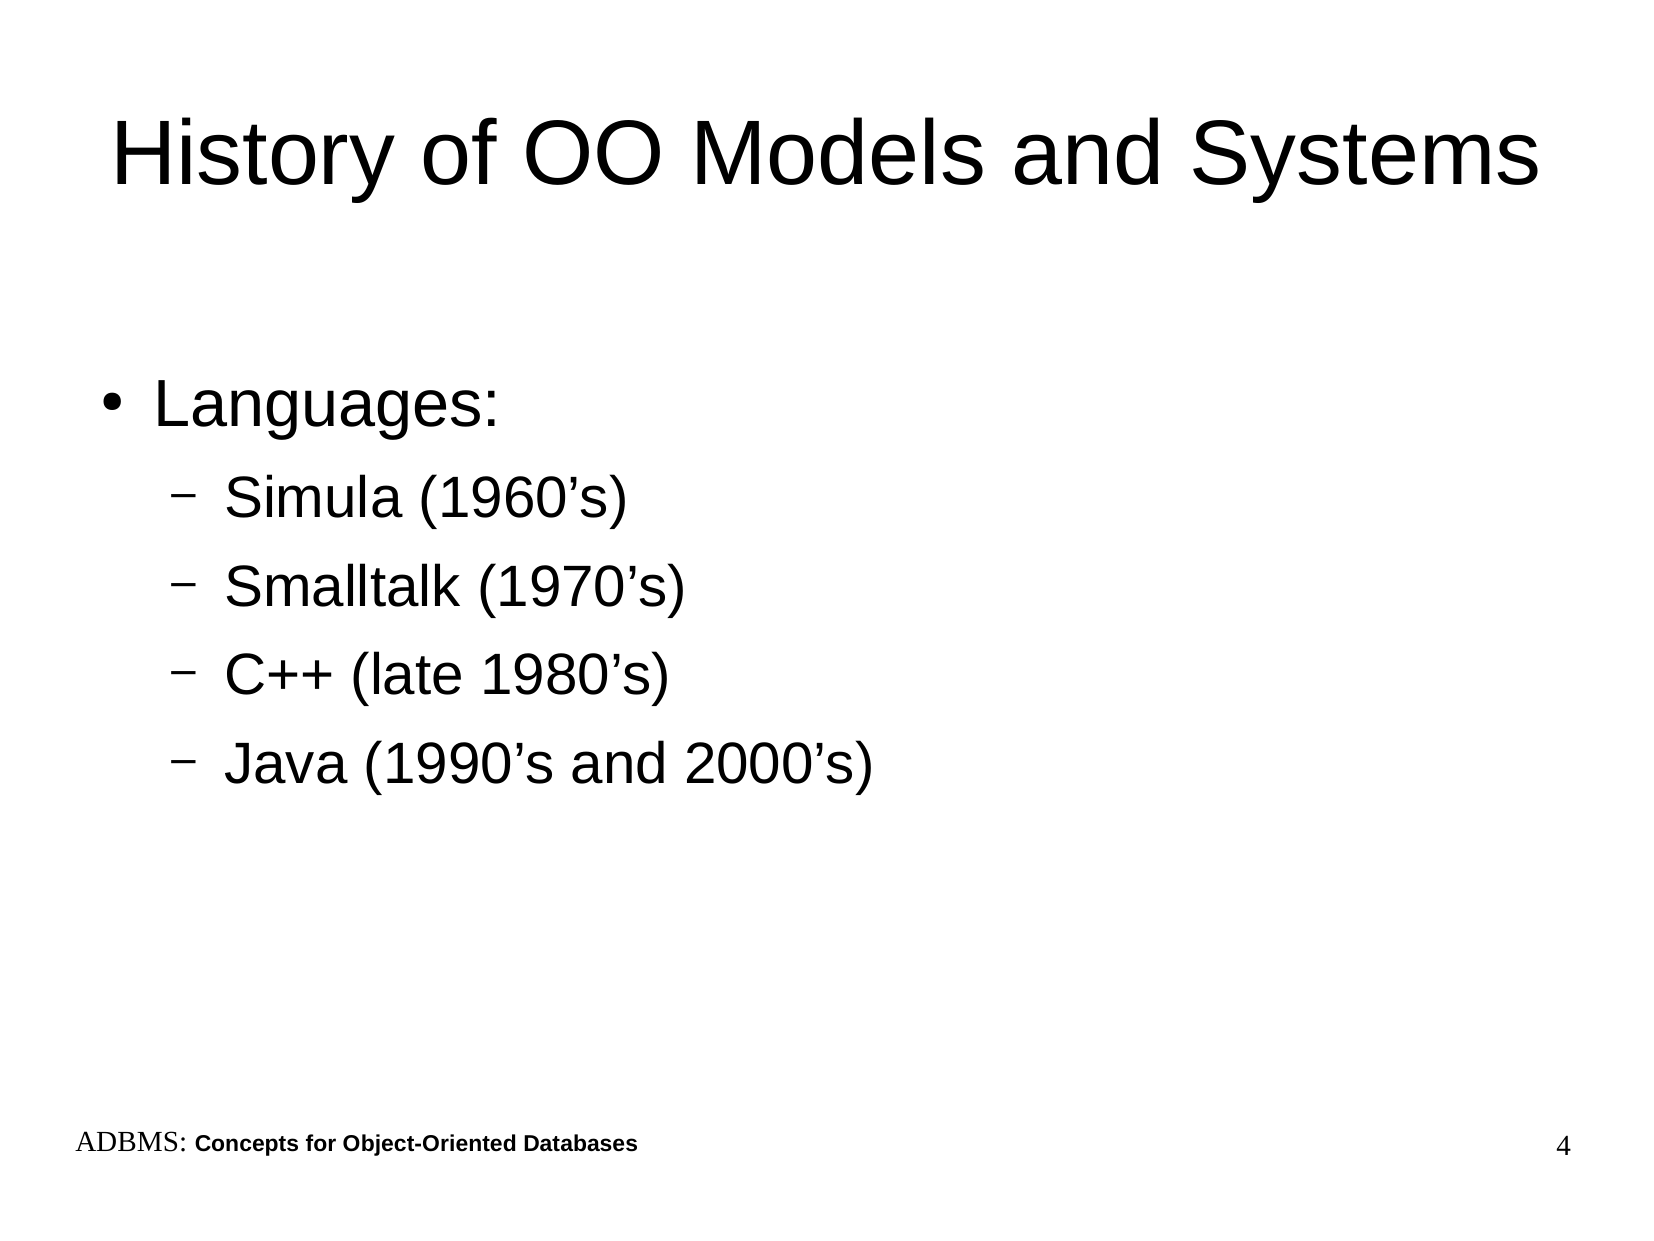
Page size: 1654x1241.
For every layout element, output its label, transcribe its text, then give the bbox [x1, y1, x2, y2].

list Languages: Simula (1960’s) Smalltalk (1970’s) C++ (late 1980’s) Java (1990’s and 2000’s) [82, 290, 1571, 1010]
title History of OO Models and Systems [82, 49, 1571, 257]
